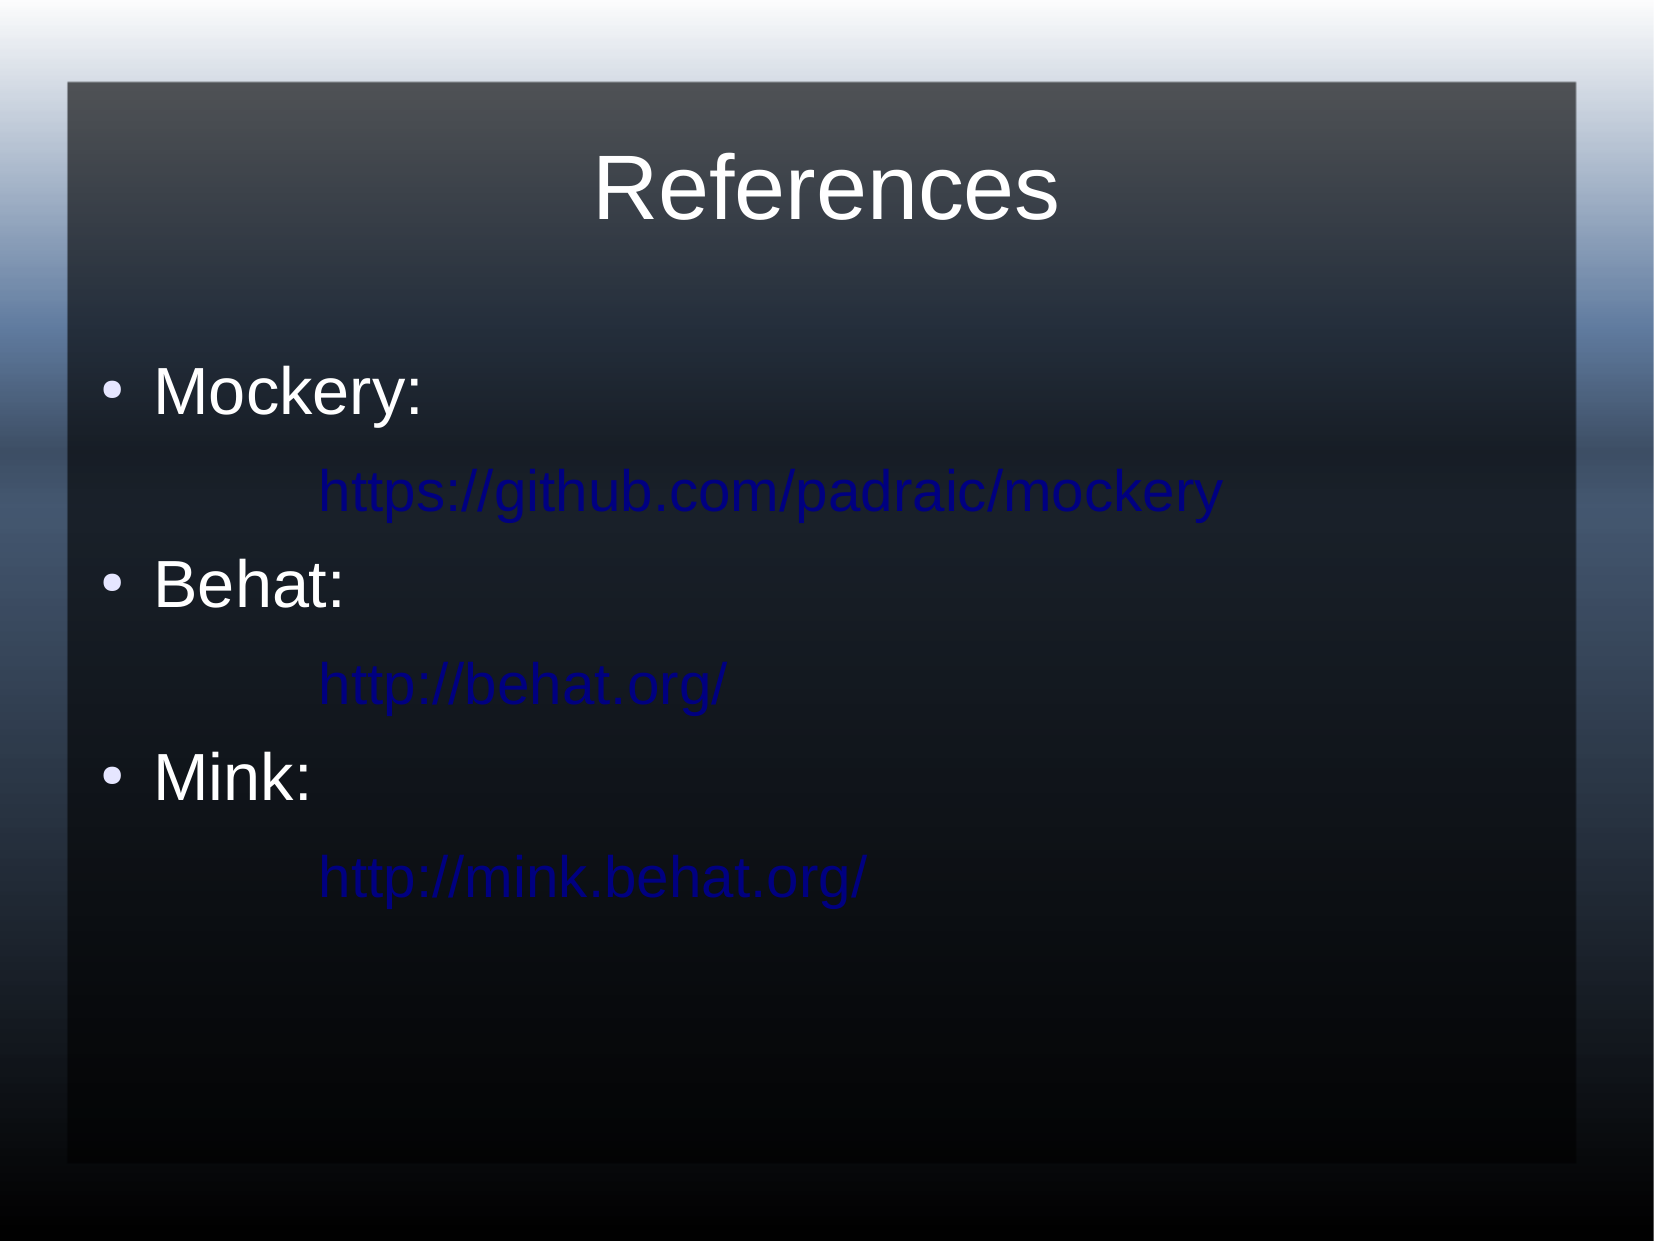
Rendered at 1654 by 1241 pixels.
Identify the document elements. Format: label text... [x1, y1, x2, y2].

picture [0, 0, 1654, 1241]
list Mockery: https://github.com/padraic/mockery Behat: http://behat.org/ Mink: http://mink.behat.org/ [82, 354, 1571, 1074]
title References [82, 84, 1571, 292]
